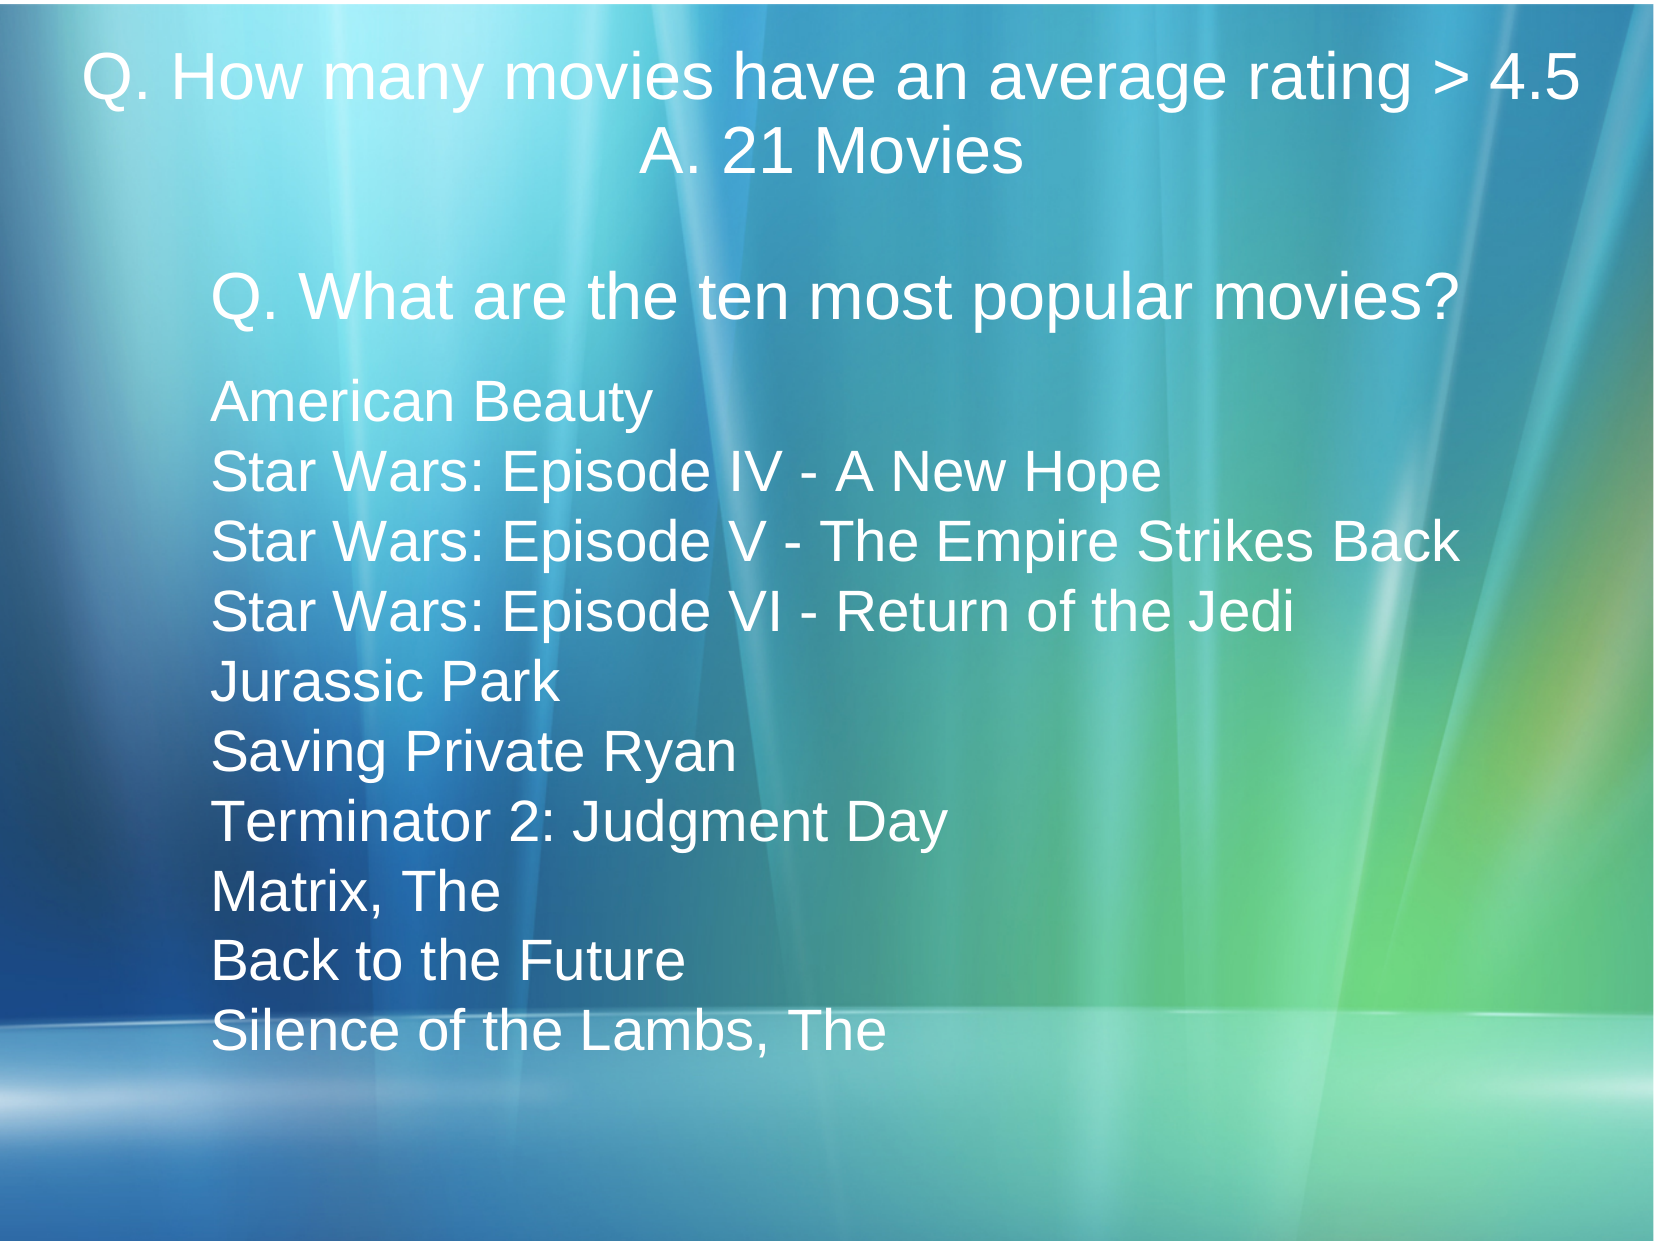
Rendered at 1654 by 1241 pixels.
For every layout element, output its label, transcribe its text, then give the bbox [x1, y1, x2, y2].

picture [0, 4, 1654, 1241]
list Q. What are the ten most popular movies? American Beauty Star Wars: Episode IV - A New Hope Star Wars: Episode V - The Empire Strikes Back Star Wars: Episode VI - Return of the Jedi Jurassic Park Saving Private Ryan Terminator 2: Judgment Day Matrix, The Back to the Future Silence of the Lambs, The [210, 255, 1576, 1231]
title Q. How many movies have an average rating > 4.5 A. 21 Movies [30, 12, 1636, 217]
